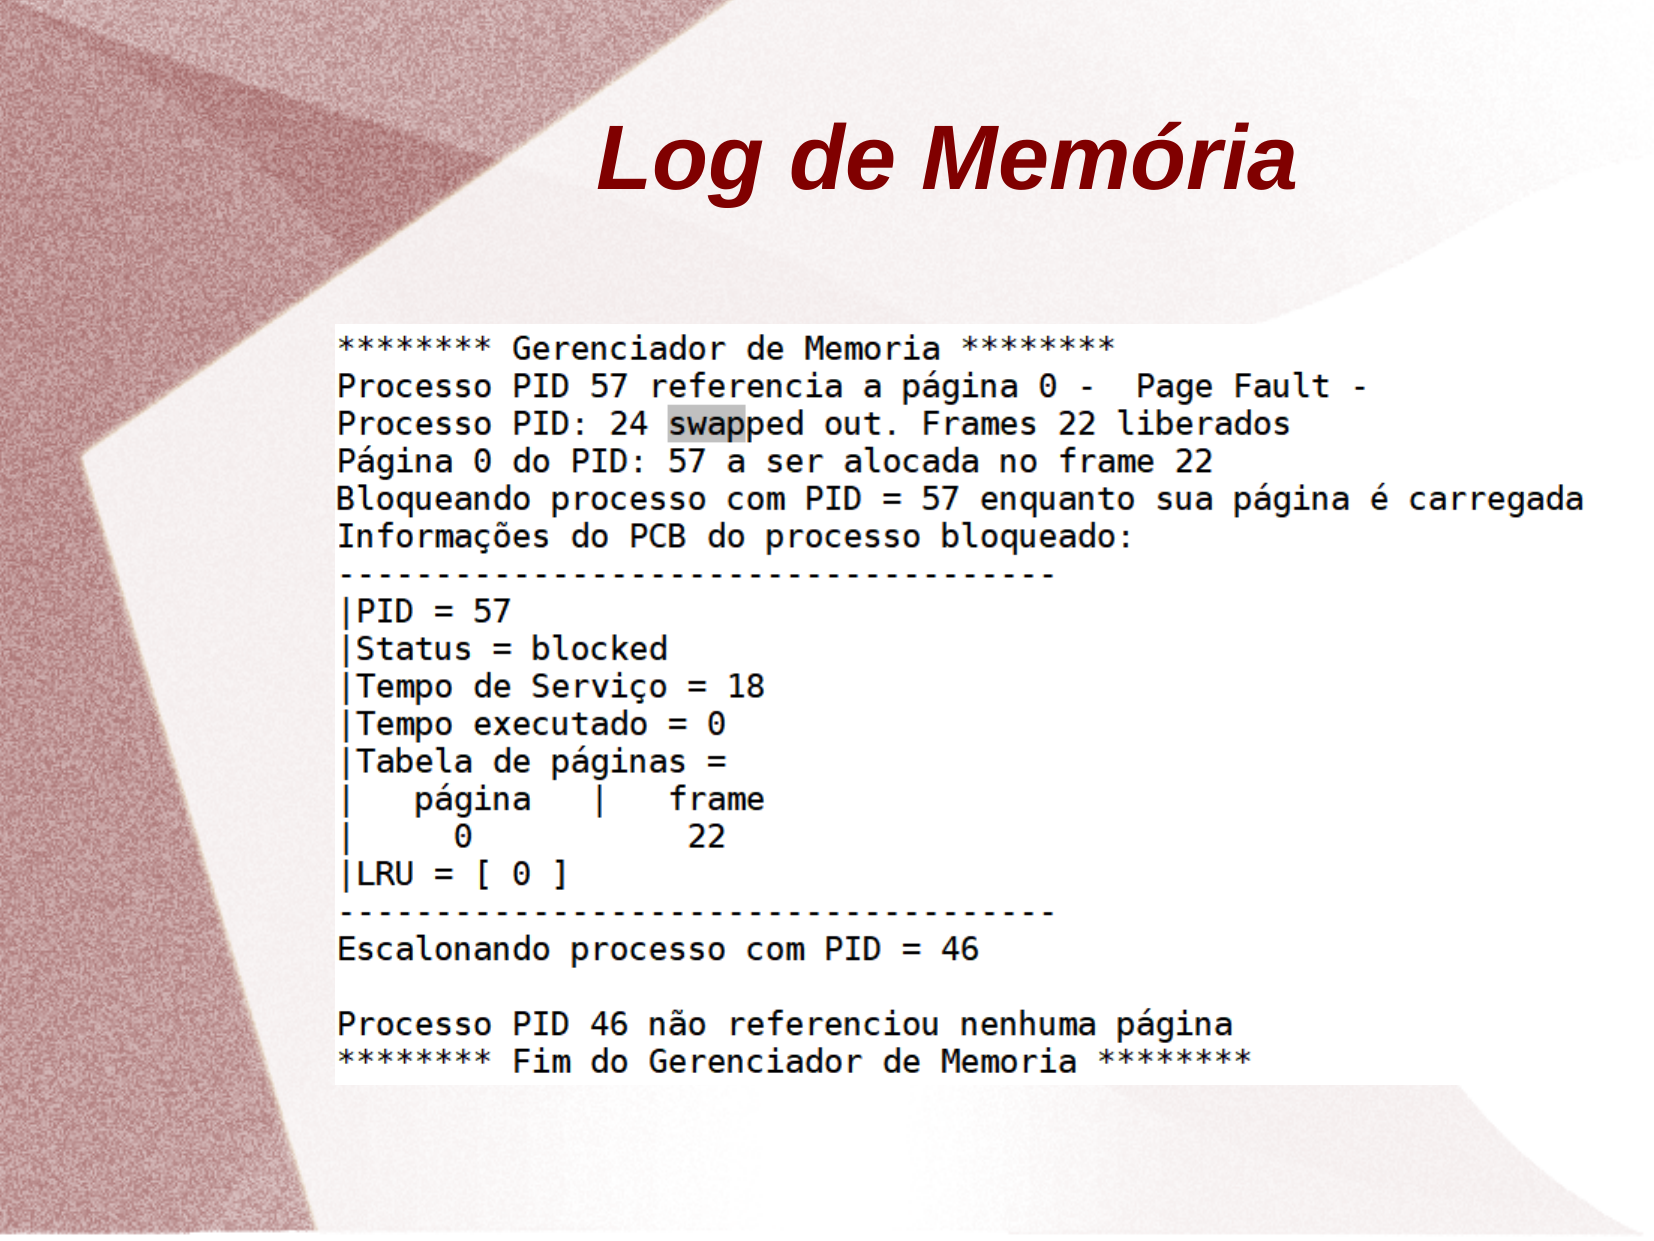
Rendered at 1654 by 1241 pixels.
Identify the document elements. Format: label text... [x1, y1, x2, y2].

title Log de Memória [596, 49, 1607, 257]
picture [335, 324, 1590, 1085]
